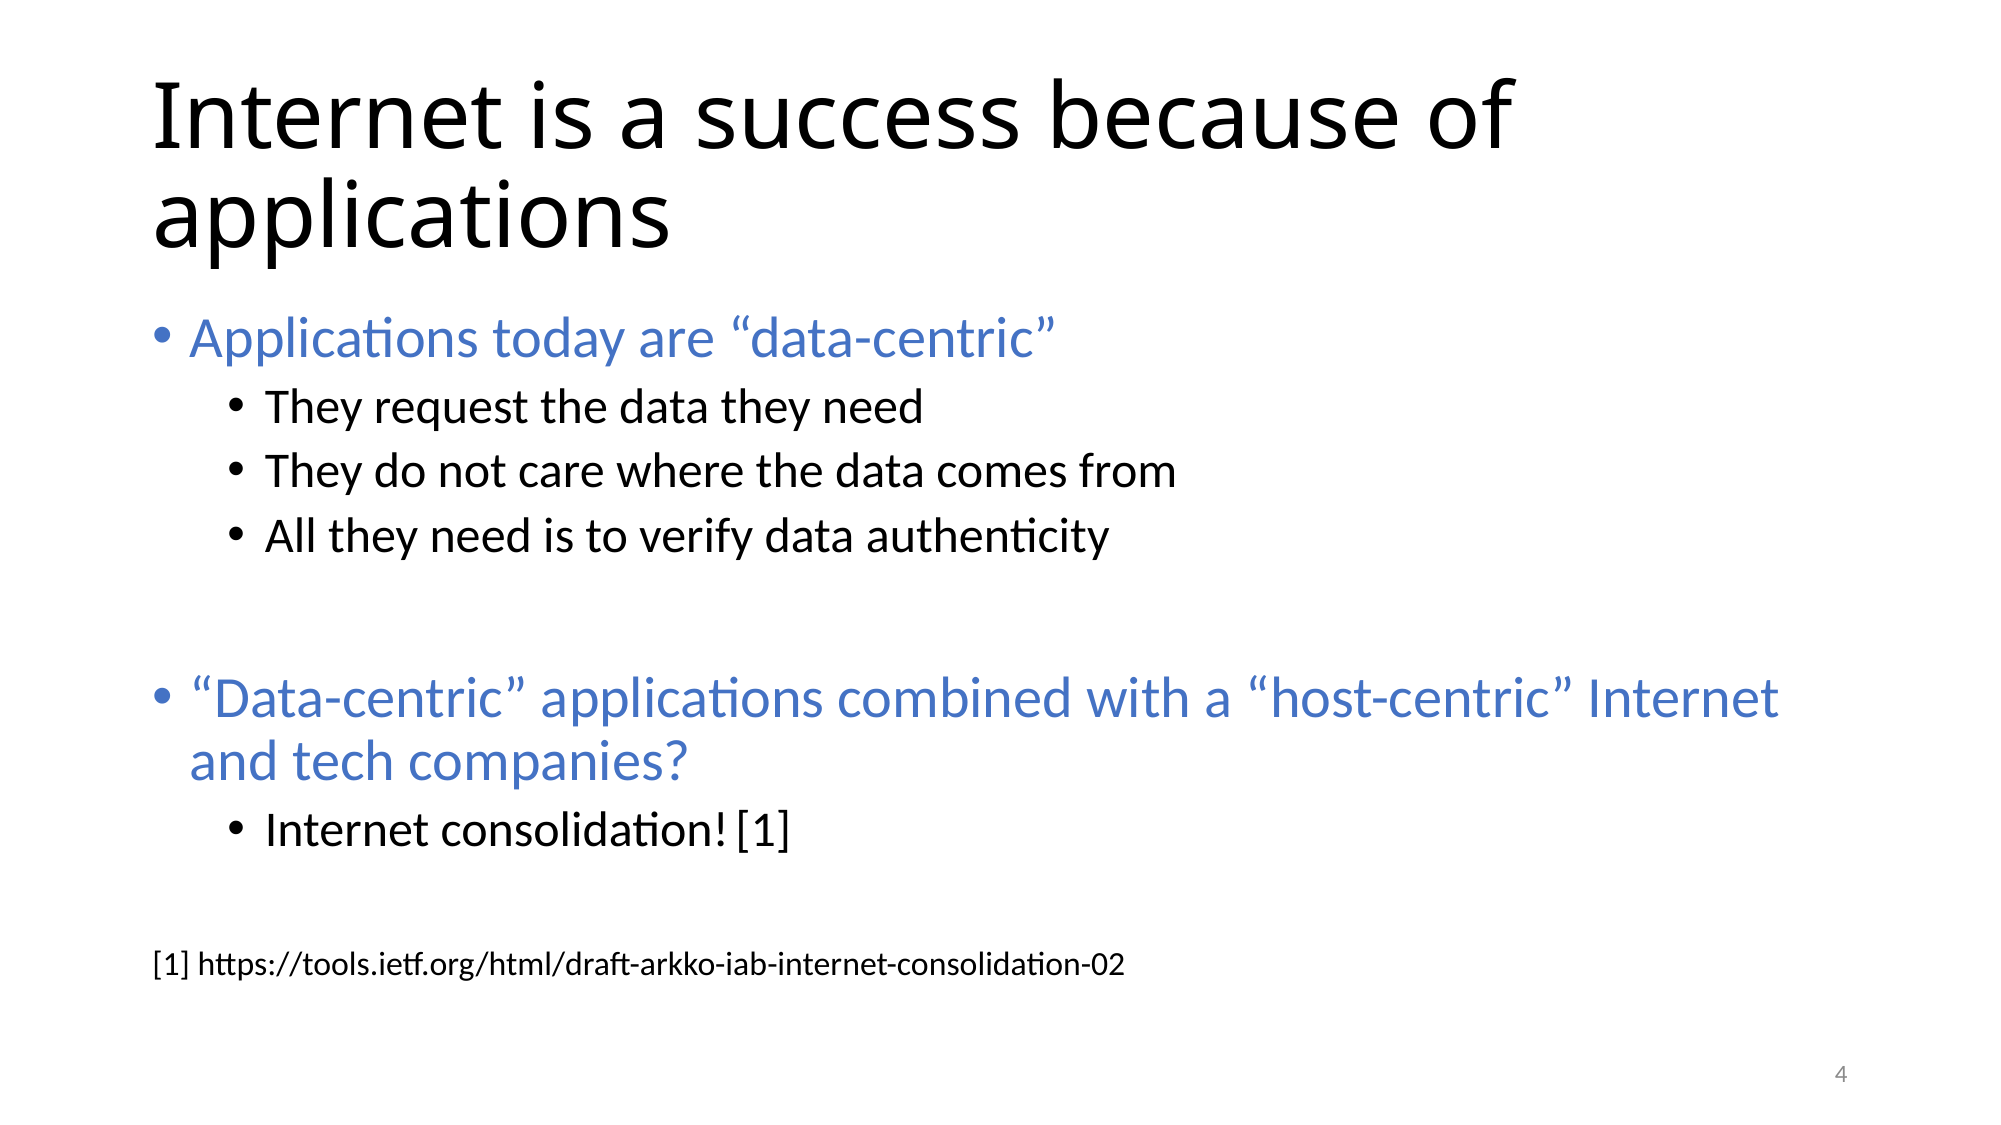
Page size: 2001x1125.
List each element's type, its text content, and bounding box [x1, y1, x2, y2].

title Internet is a success because of applications [137, 59, 1863, 278]
slide_number <number> [1412, 1042, 1863, 1103]
list Applications today are “data-centric” They request the data they need They do not care where the data comes from All they need is to verify data authenticity “Data-centric” applications combined with a “host-centric” Internet and tech companies? Internet consolidation! [1] [1] https://tools.ietf.org/html/draft-arkko-iab-internet-consolidation-02 [137, 299, 1863, 1014]
